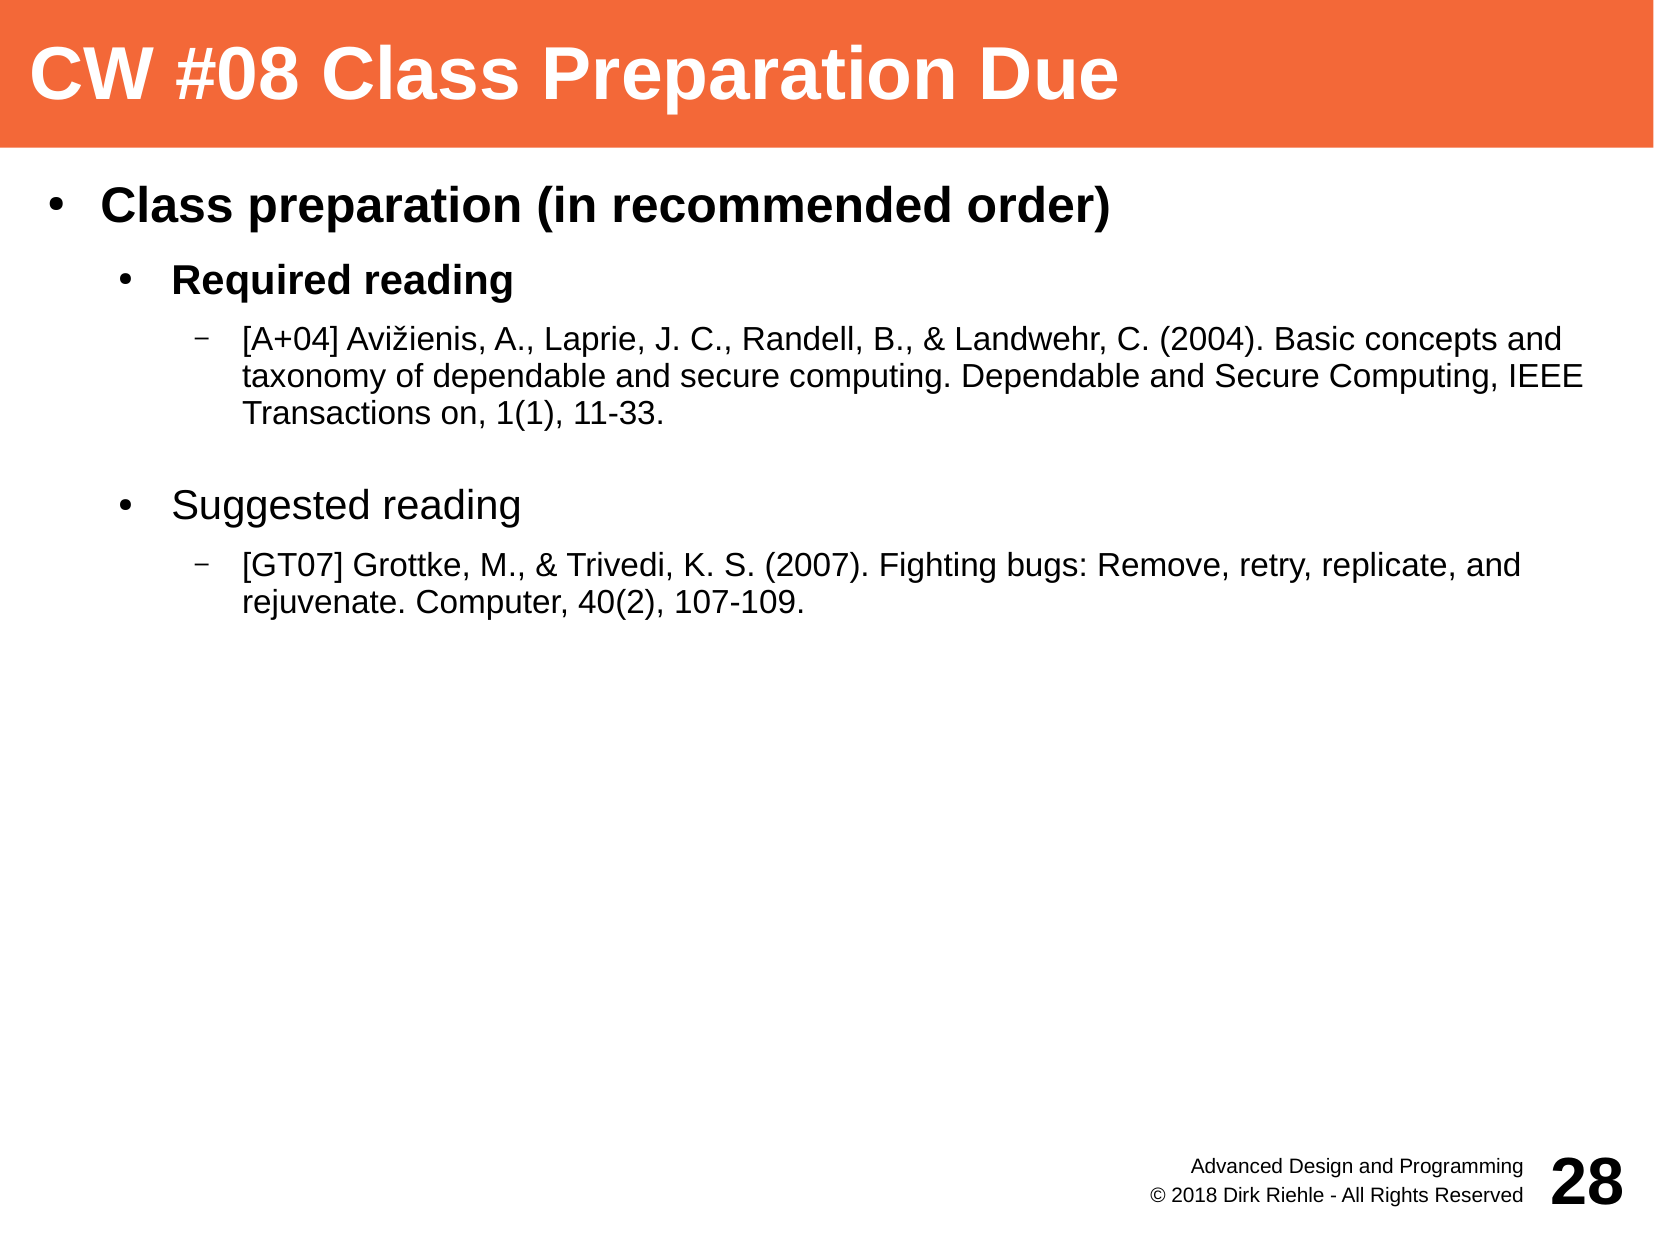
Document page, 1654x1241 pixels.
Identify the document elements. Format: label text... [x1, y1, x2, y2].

title CW #08 Class Preparation Due [0, 0, 1654, 148]
list Class preparation (in recommended order) Required reading [A+04] Avižienis, A., Laprie, J. C., Randell, B., & Landwehr, C. (2004). Basic concepts and taxonomy of dependable and secure computing. Dependable and Secure Computing, IEEE Transactions on, 1(1), 11-33. Suggested reading [GT07] Grottke, M., & Trivedi, K. S. (2007). Fighting bugs: Remove, retry, replicate, and rejuvenate. Computer, 40(2), 107-109. [29, 177, 1625, 1211]
